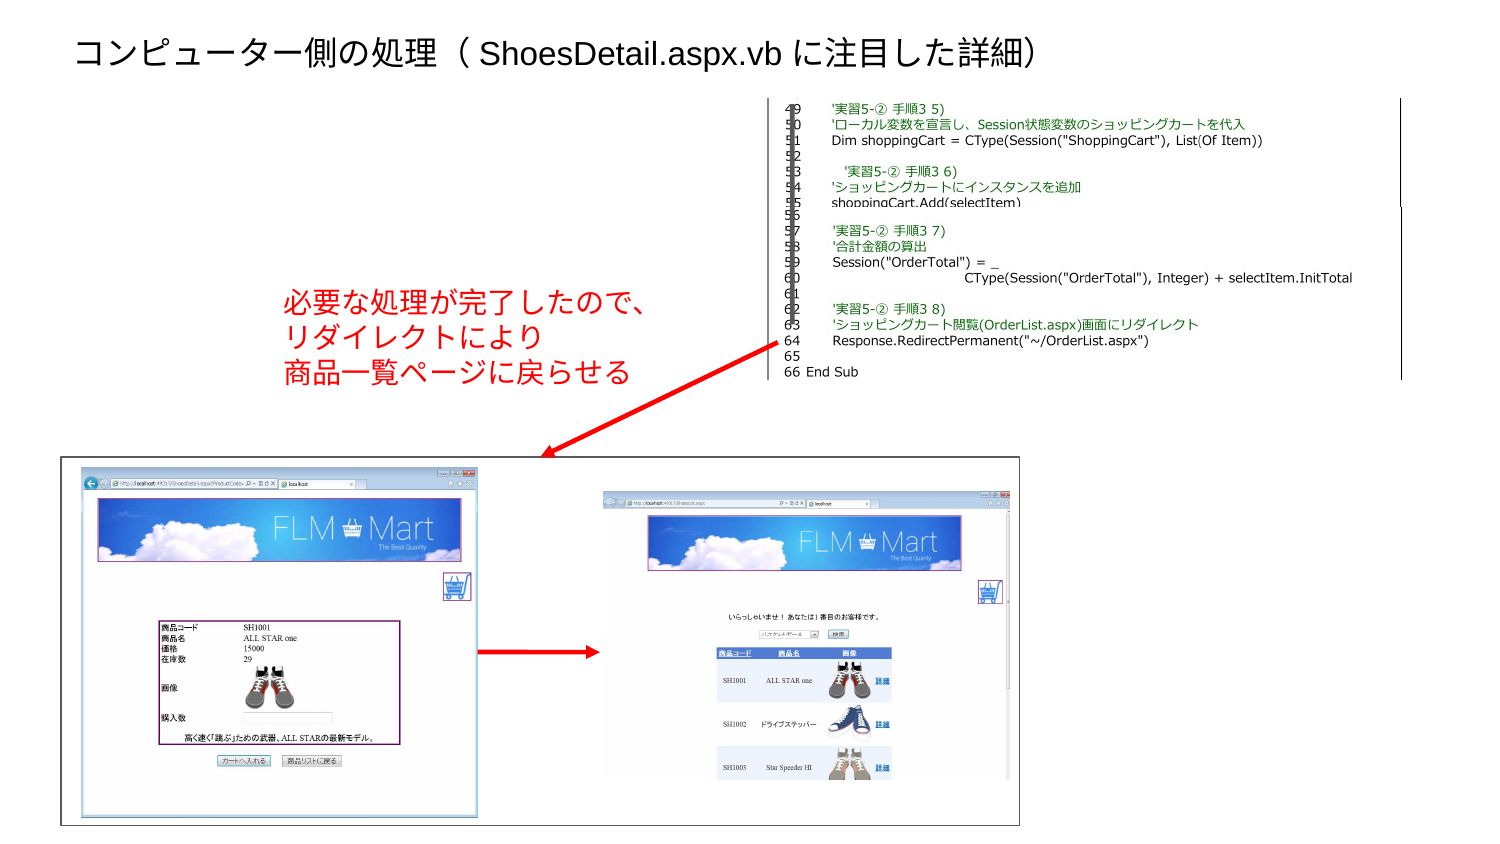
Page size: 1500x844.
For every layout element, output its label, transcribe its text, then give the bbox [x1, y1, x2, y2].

picture [602, 491, 1010, 780]
picture [762, 98, 1418, 380]
picture [81, 467, 478, 818]
text_box 必要な処理が完了したので、 リダイレクトにより 商品一覧ページに戻らせる [268, 269, 740, 422]
title コンピューター側の処理（ShoesDetail.aspx.vbに注目した詳細） [57, 16, 1455, 69]
